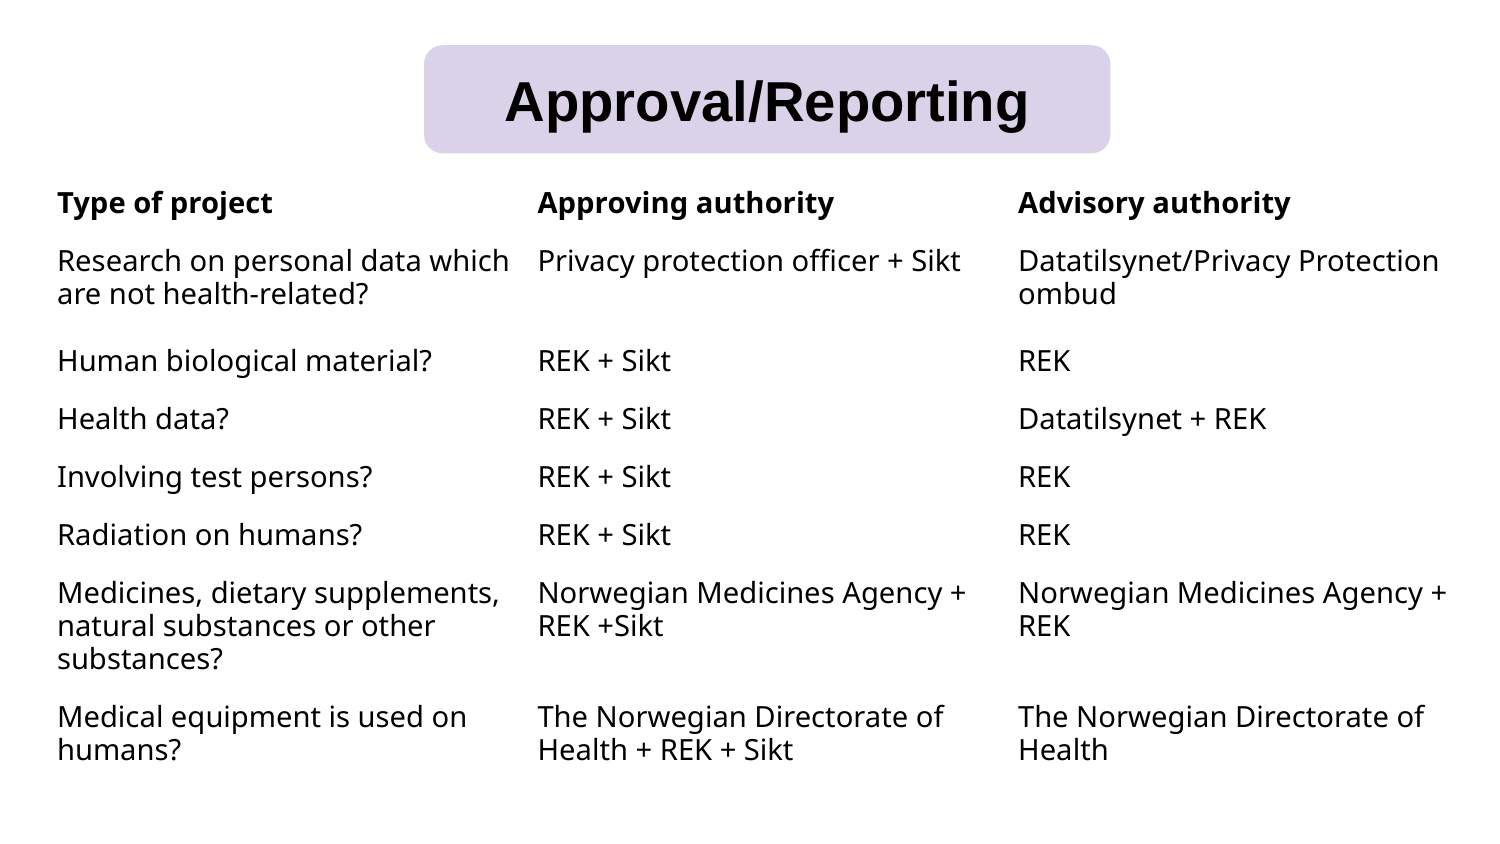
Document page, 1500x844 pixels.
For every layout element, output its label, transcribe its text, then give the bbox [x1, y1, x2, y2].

table_cell Medicines, dietary supplements, natural substances or other substances? [46, 572, 527, 696]
table_cell REK + Sikt [527, 514, 1007, 572]
table_cell REK + Sikt [527, 398, 1007, 456]
table_cell Norwegian Medicines Agency + REK [1007, 572, 1488, 696]
table_cell REK [1007, 340, 1488, 398]
table_cell Radiation on humans? [46, 514, 527, 572]
table_cell The Norwegian Directorate of Health + REK + Sikt [527, 696, 1007, 839]
table_cell Human biological material? [46, 340, 527, 398]
table_header Type of project [46, 181, 527, 239]
table_cell Datatilsynet/Privacy Protection ombud [1007, 239, 1488, 340]
table_cell Datatilsynet + REK [1007, 398, 1488, 456]
table_cell Medical equipment is used on humans? [46, 696, 527, 839]
text_box Approval/Reporting [424, 45, 1110, 153]
table_header Advisory authority [1007, 181, 1488, 239]
table_cell REK [1007, 514, 1488, 572]
table_cell Privacy protection officer + Sikt [527, 239, 1007, 340]
table_cell Research on personal data which are not health-related? [46, 239, 527, 340]
table_cell REK [1007, 456, 1488, 514]
table_cell Norwegian Medicines Agency + REK +Sikt [527, 572, 1007, 696]
table_cell Health data? [46, 398, 527, 456]
table_cell REK + Sikt [527, 456, 1007, 514]
table_cell REK + Sikt [527, 340, 1007, 398]
table_cell Involving test persons? [46, 456, 527, 514]
table_header Approving authority [527, 181, 1007, 239]
table_cell The Norwegian Directorate of Health [1007, 696, 1488, 839]
